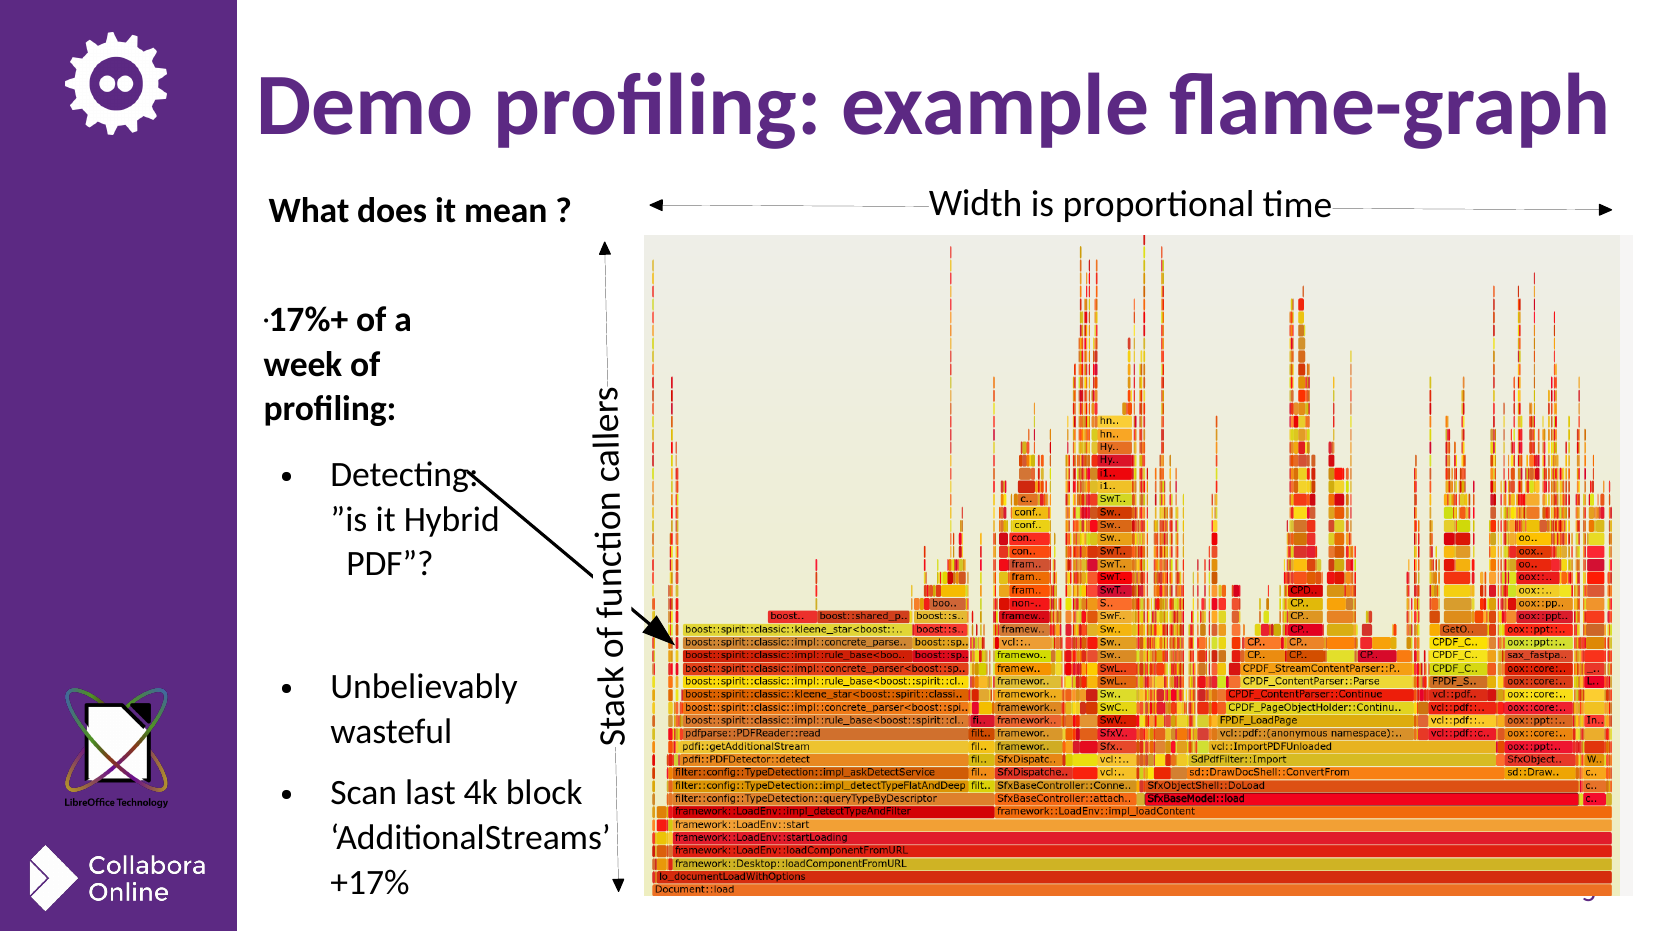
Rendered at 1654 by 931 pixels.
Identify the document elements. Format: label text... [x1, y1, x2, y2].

list What does it mean ? 17%+ of a week of profiling: Detecting: ”is it Hybrid PDF”? Unbelievably wasteful Scan last 4k block ‘AdditionalStreams’ +17% [263, 187, 918, 904]
picture [65, 32, 167, 135]
picture [25, 840, 209, 916]
title Demo profiling: example flame-graph [256, 25, 1638, 157]
picture [644, 235, 1633, 896]
picture [65, 688, 168, 808]
